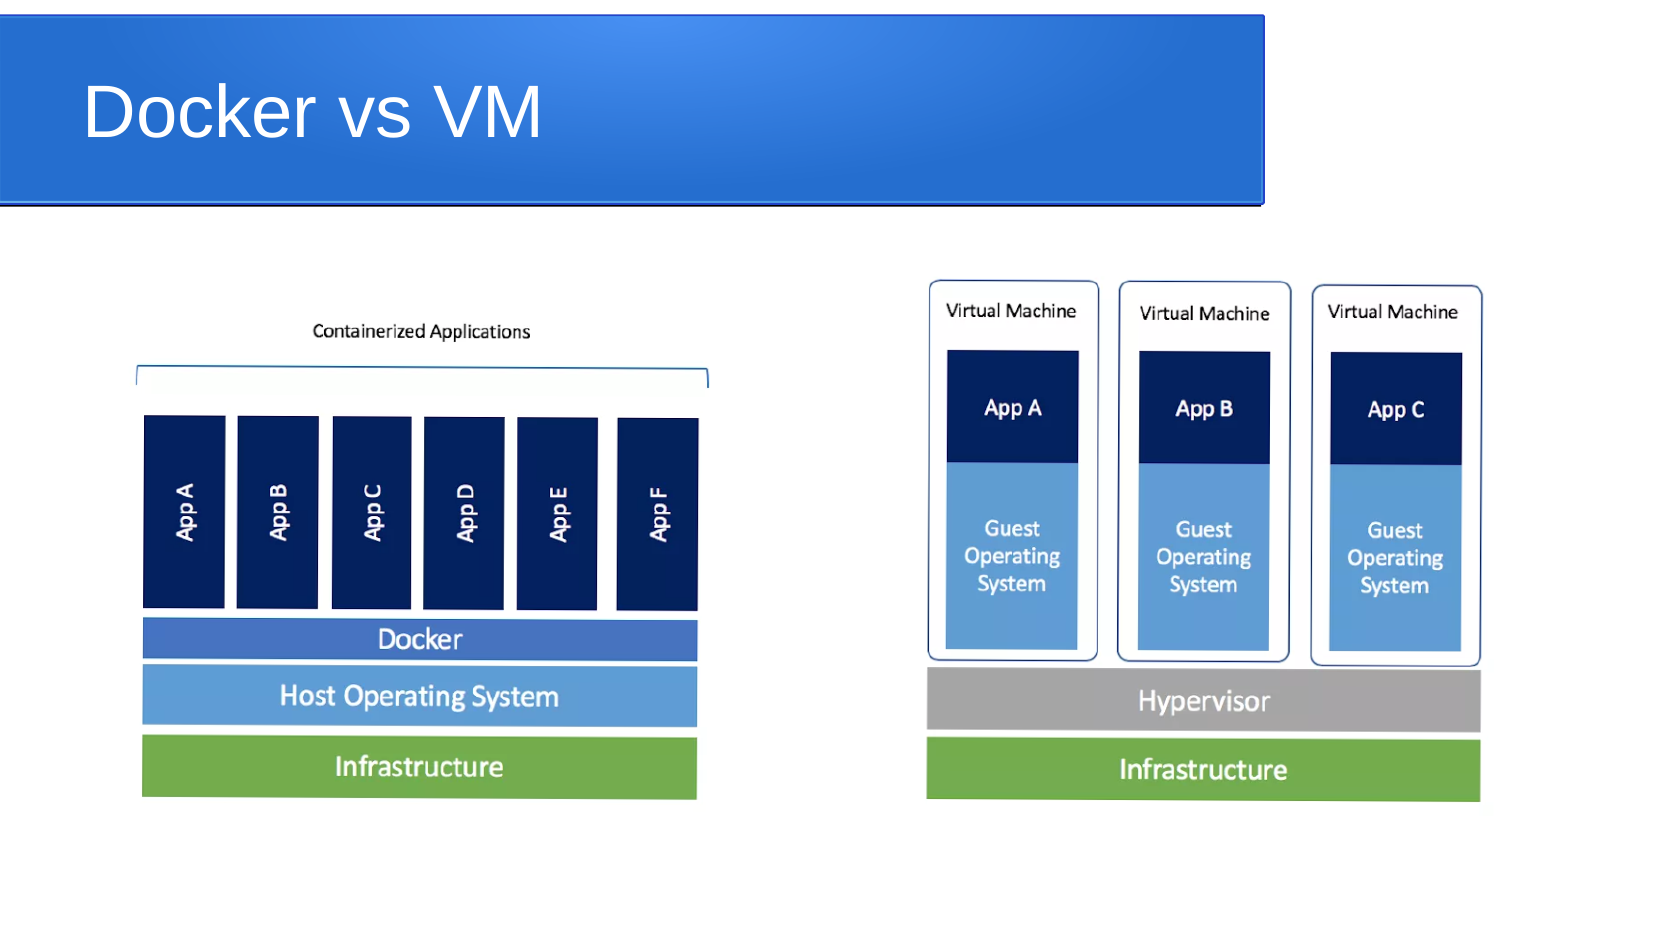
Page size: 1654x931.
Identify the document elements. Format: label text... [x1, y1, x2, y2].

picture [91, 236, 1524, 851]
title Docker vs VM [82, 35, 1235, 189]
